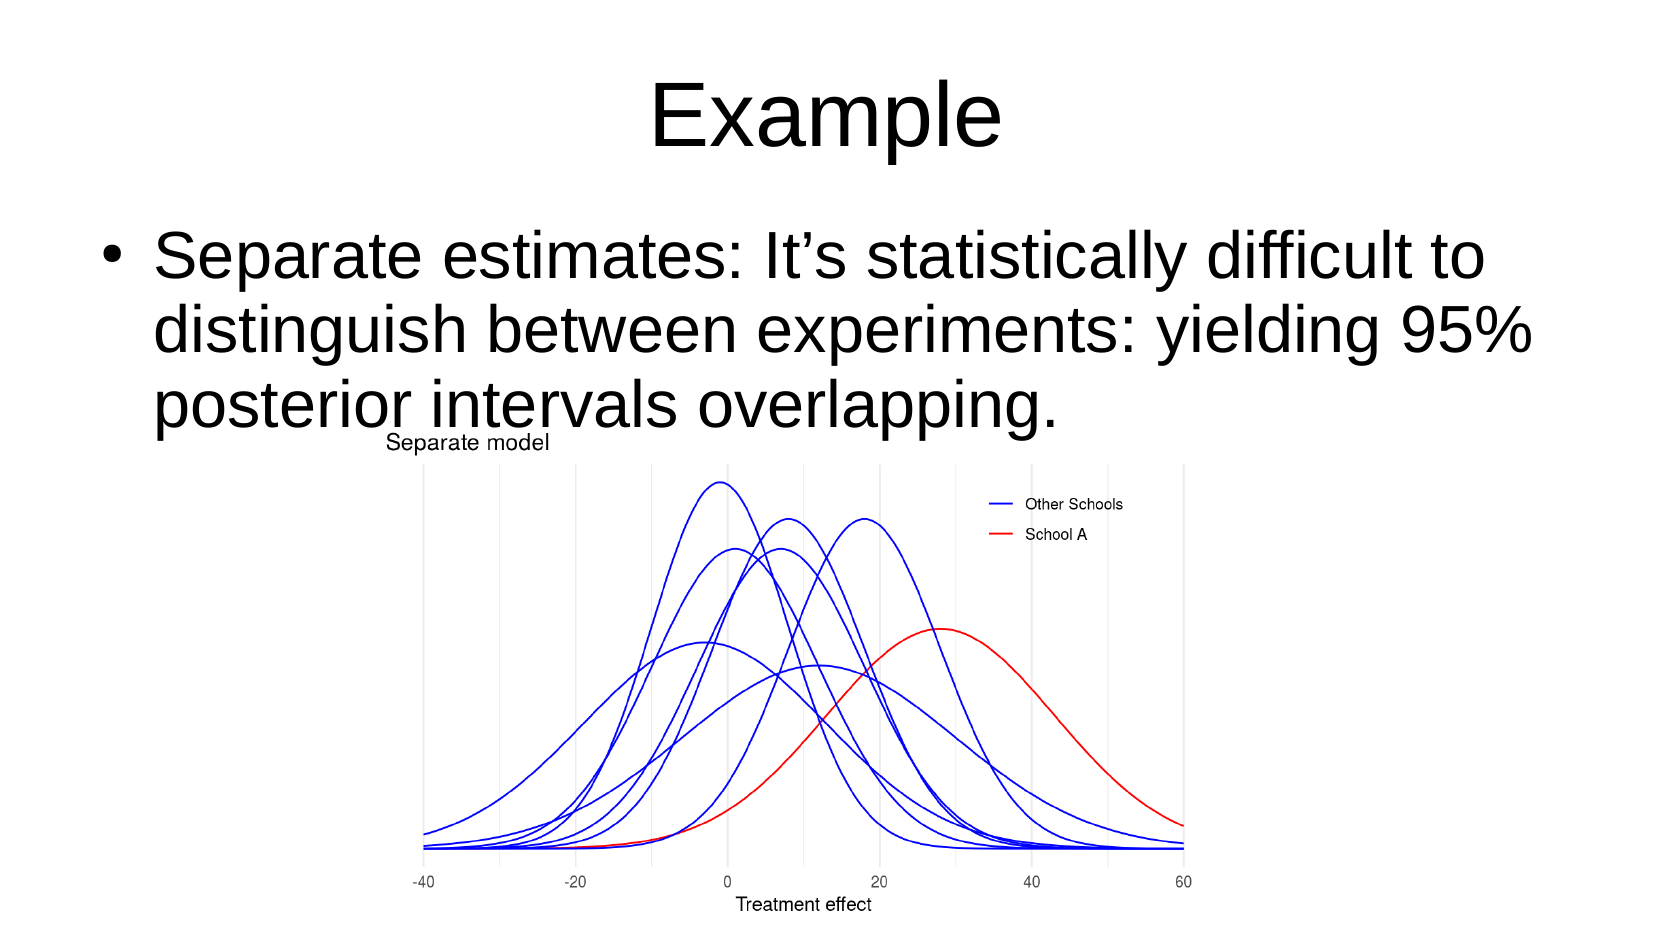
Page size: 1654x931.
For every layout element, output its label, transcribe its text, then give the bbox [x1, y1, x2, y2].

title Example [82, 37, 1571, 193]
picture [352, 758, 1231, 925]
list Separate estimates: It’s statistically difficult to distinguish between experiments: yielding 95% posterior intervals overlapping. [82, 217, 1571, 758]
